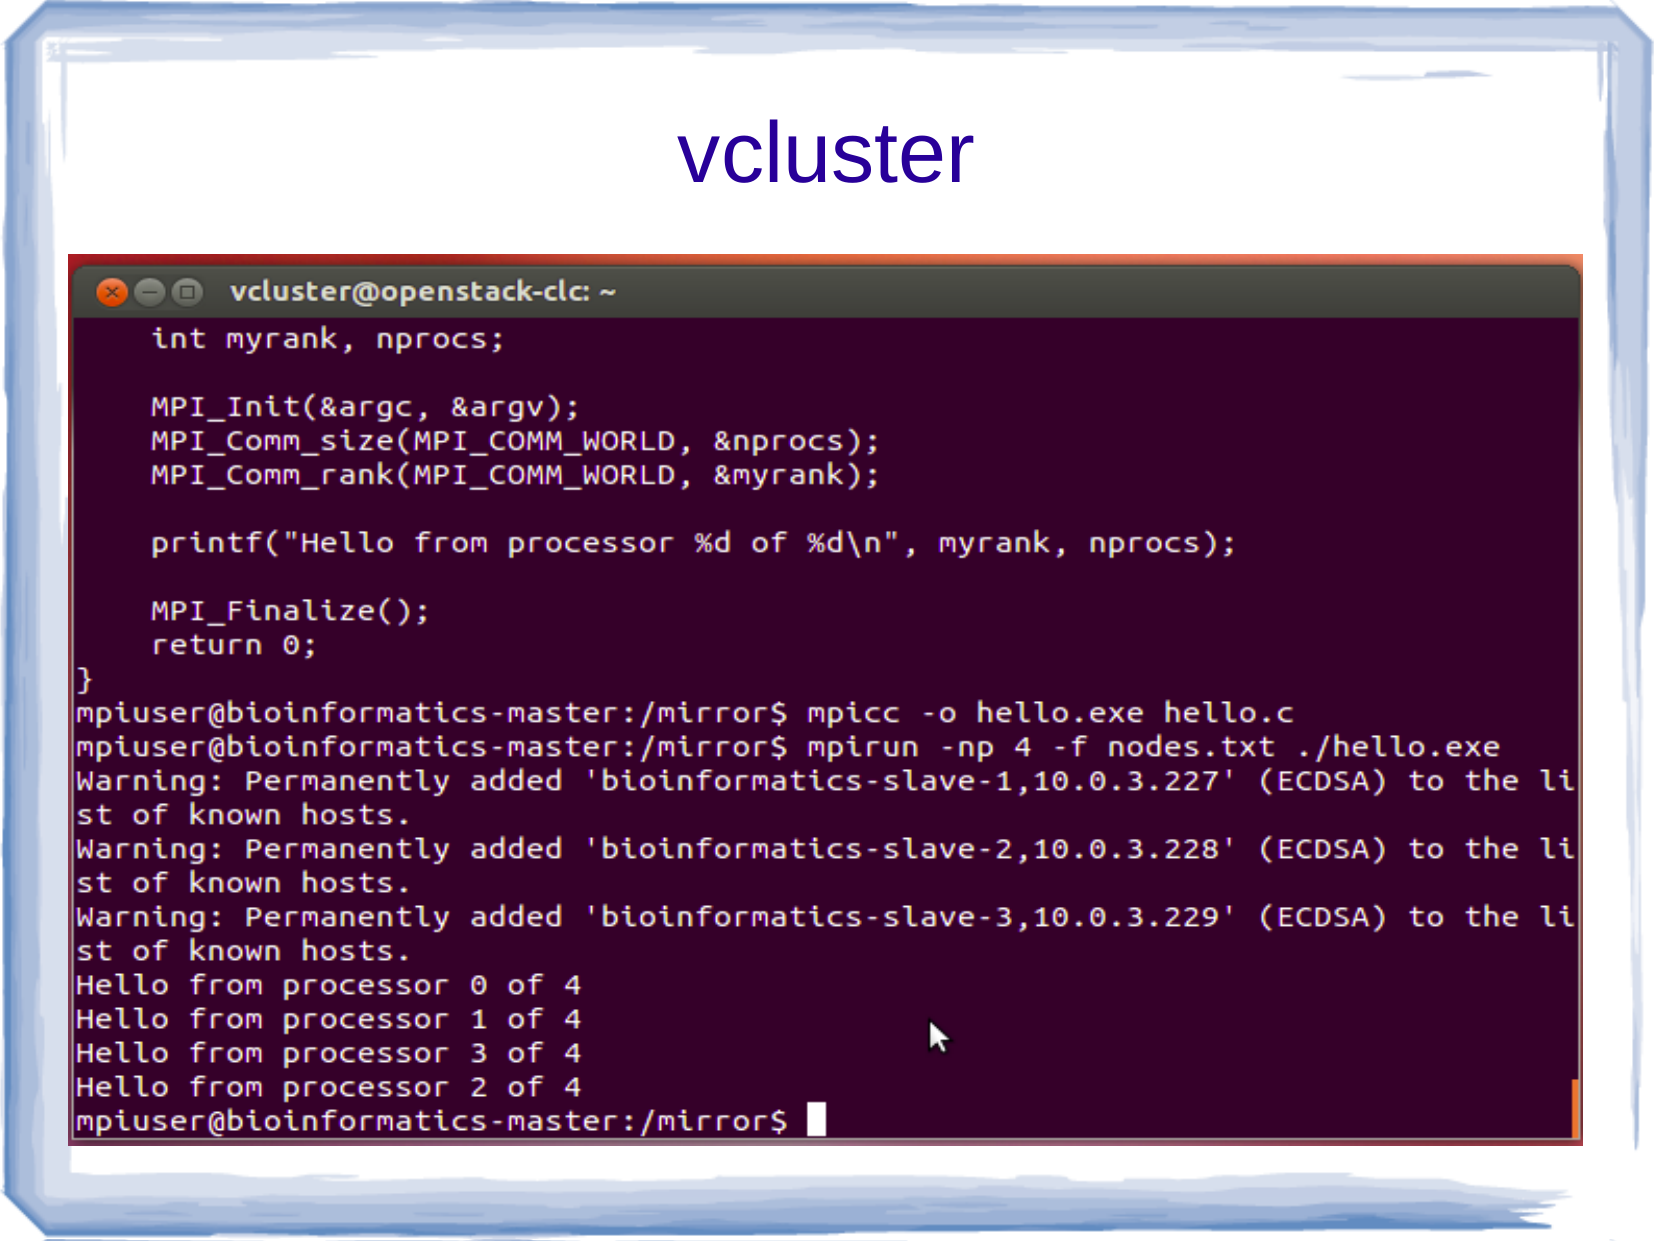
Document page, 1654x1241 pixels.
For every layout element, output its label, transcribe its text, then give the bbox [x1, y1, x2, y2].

picture [0, 0, 1654, 1241]
title vcluster [82, 49, 1571, 254]
